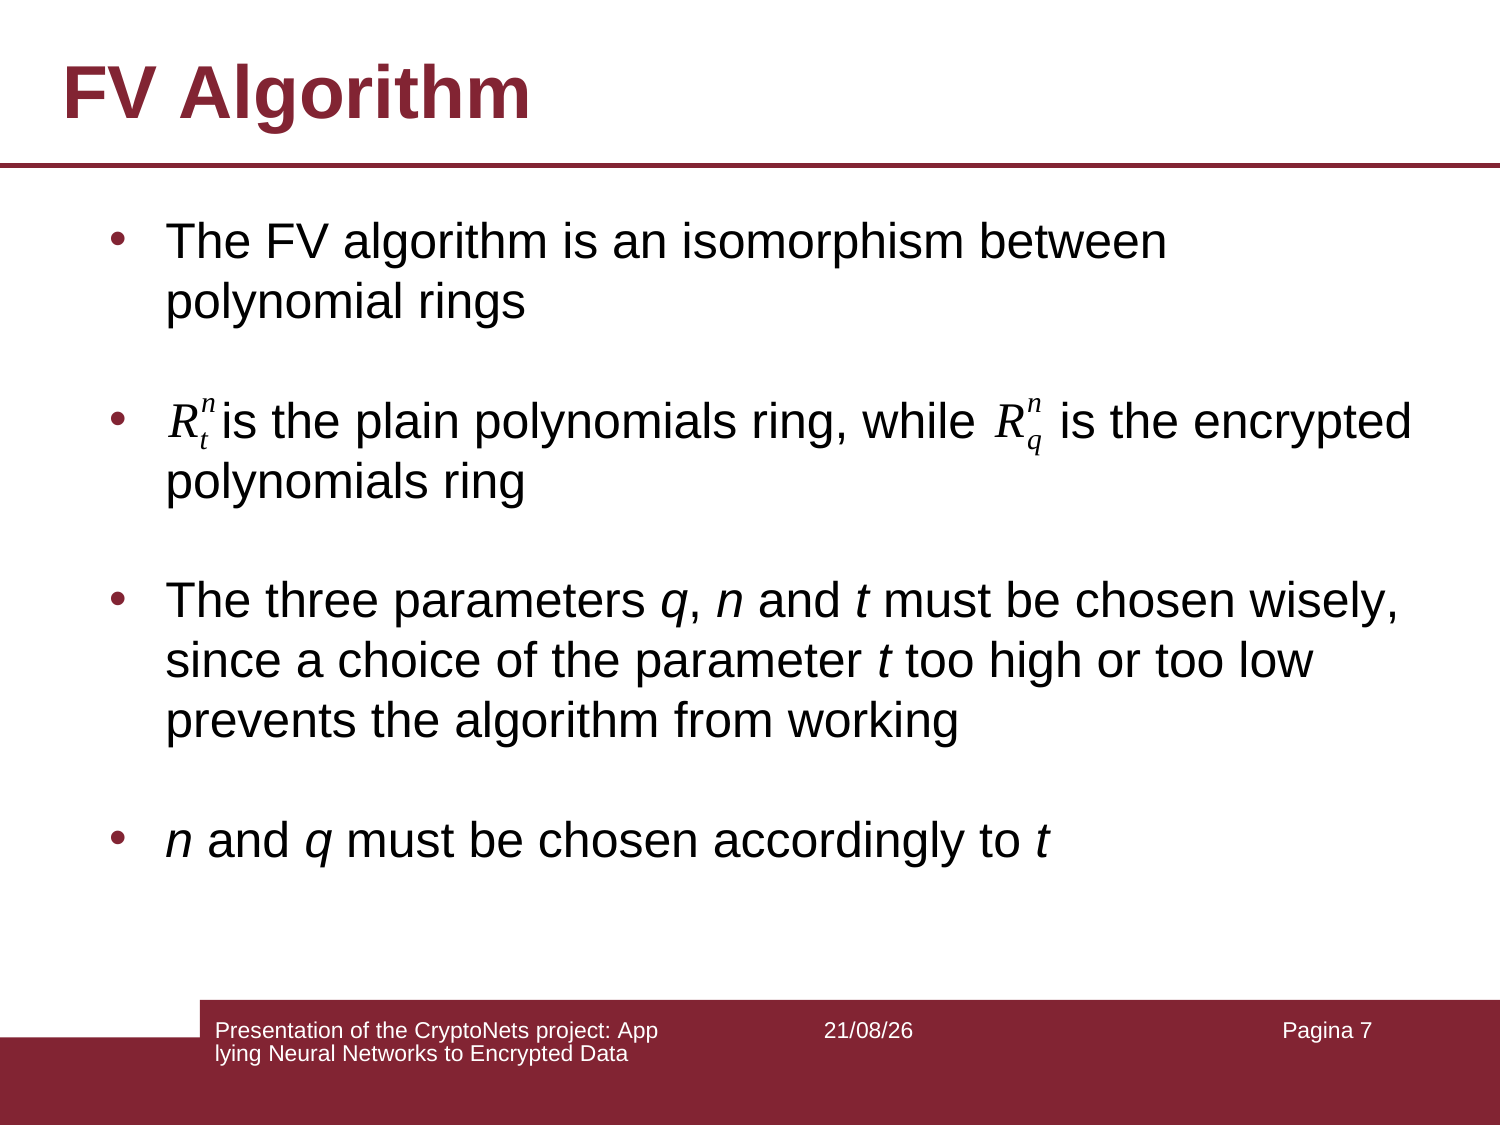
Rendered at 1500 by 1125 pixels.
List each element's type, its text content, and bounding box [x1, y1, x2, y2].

title FV Algorithm [47, 35, 1382, 163]
list The FV algorithm is an isomorphism between polynomial rings is the plain polynomials ring, while is the encrypted polynomials ring The three parameters q, n and t must be chosen wisely, since a choice of the parameter t too high or too low prevents the algorithm from working n and q must be chosen accordingly to t [94, 200, 1430, 934]
chart [985, 385, 1049, 456]
chart [158, 385, 222, 456]
